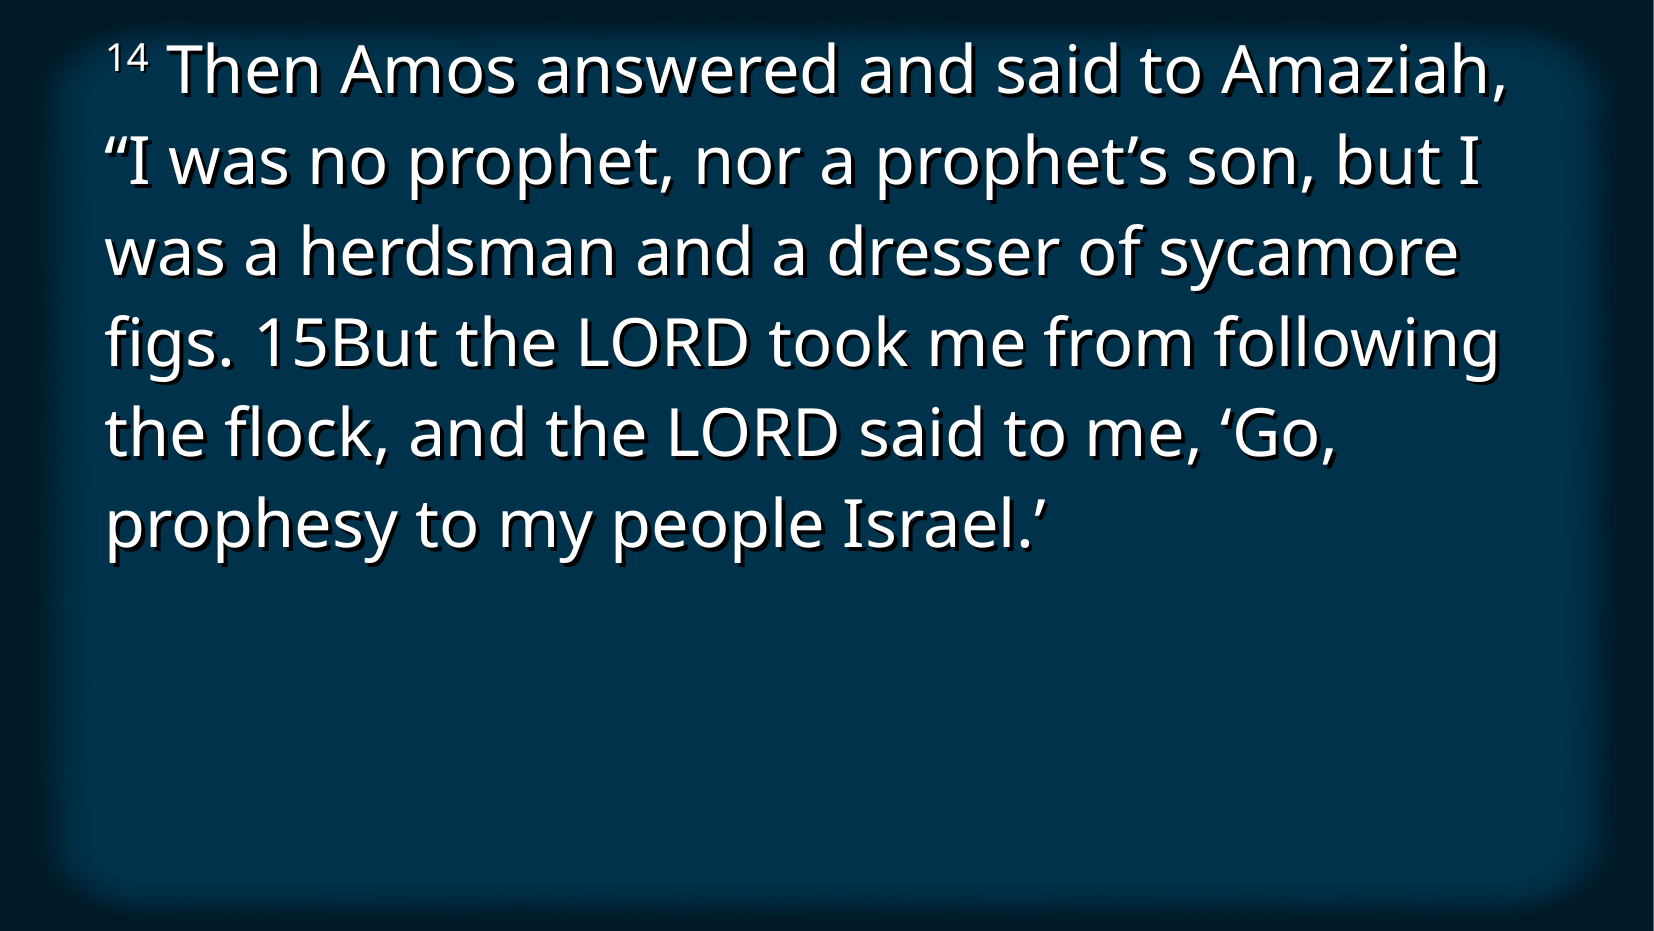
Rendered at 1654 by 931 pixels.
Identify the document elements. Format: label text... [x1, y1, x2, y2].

picture [0, 0, 1654, 931]
text_box 14 Then Amos answered and said to Amaziah, “I was no prophet, nor a prophet’s son, but I was a herdsman and a dresser of sycamore figs. 15But the LORD took me from following the flock, and the LORD said to me, ‘Go, prophesy to my people Israel.’ [90, 15, 1561, 652]
